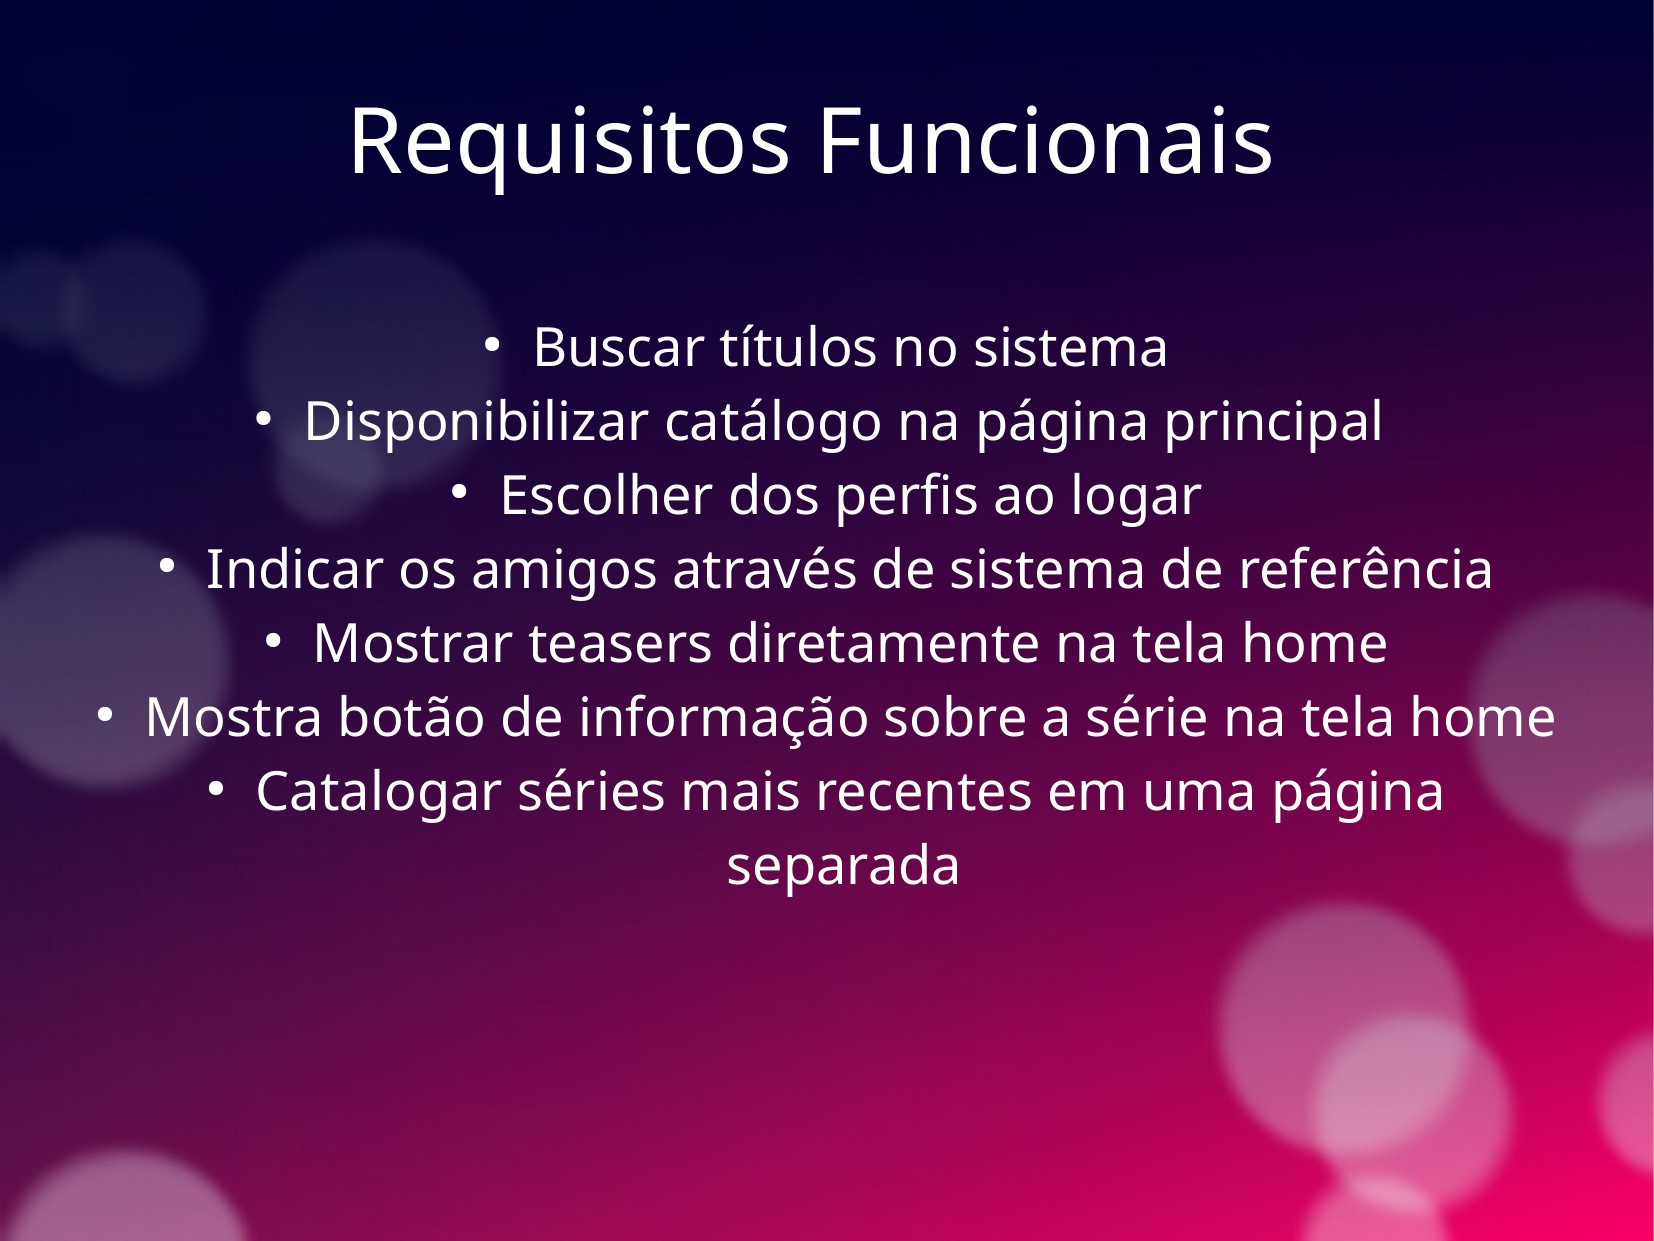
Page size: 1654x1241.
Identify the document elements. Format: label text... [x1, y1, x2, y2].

picture [0, 0, 1654, 1241]
title Requisitos Funcionais [82, 35, 1571, 218]
subtitle Buscar títulos no sistema Disponibilizar catálogo na página principal Escolher dos perfis ao logar Indicar os amigos através de sistema de referência Mostrar teasers diretamente na tela home Mostra botão de informação sobre a série na tela home Catalogar séries mais recentes em uma página separada [82, 218, 1571, 1081]
